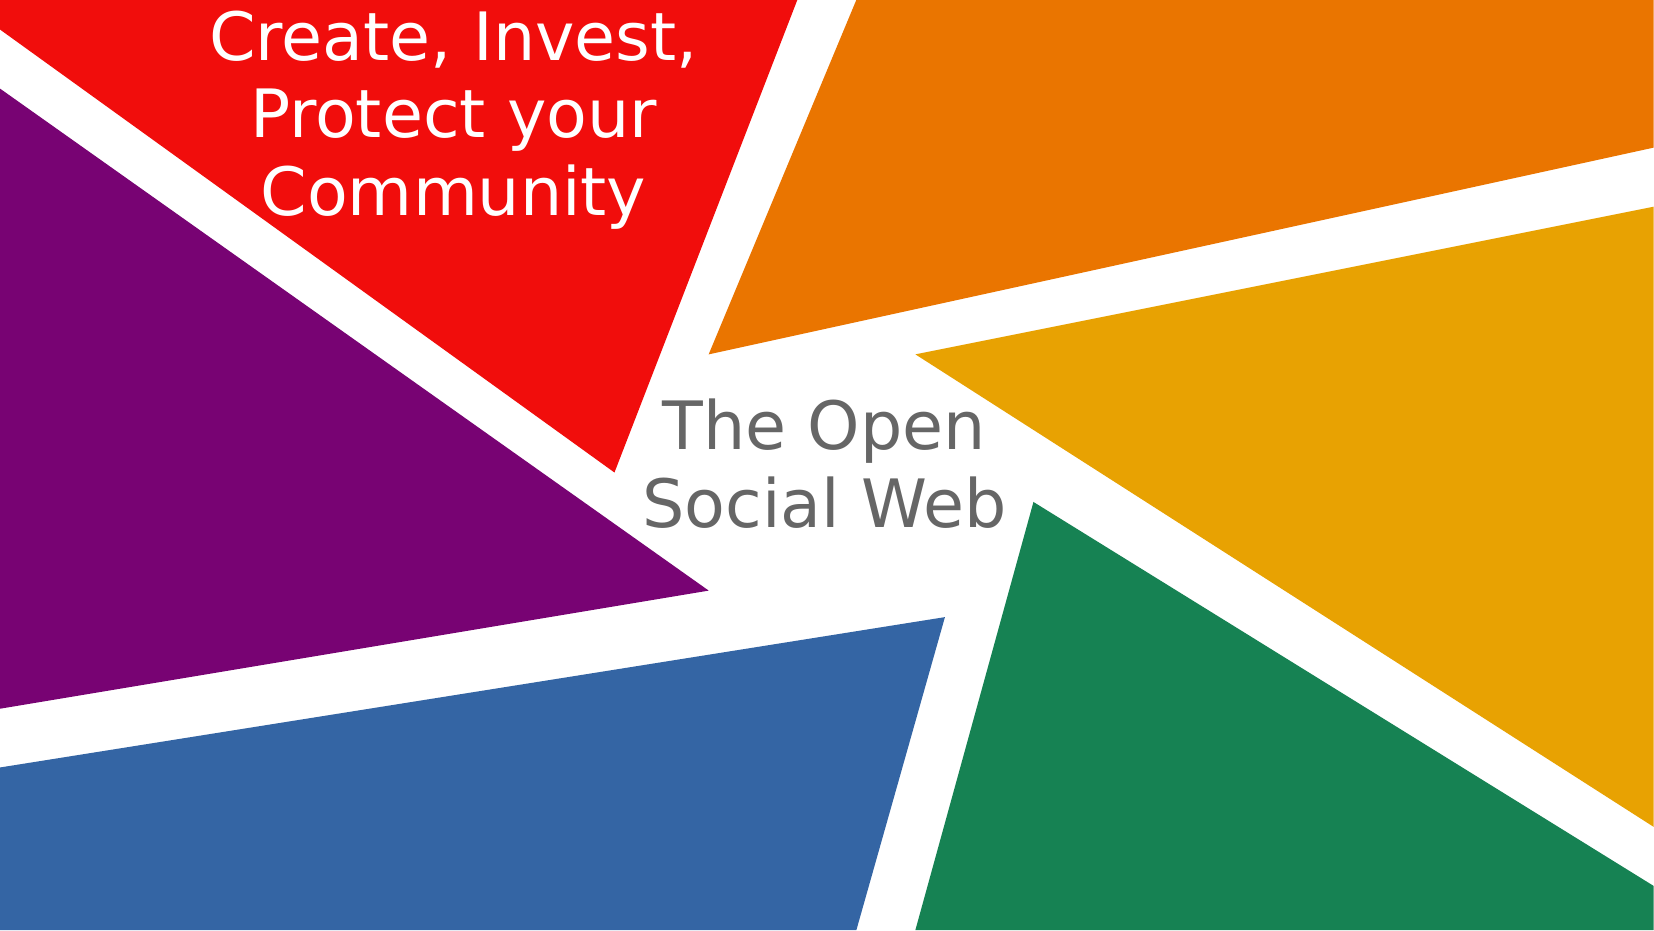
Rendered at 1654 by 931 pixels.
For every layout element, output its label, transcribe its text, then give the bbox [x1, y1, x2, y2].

title Create, Invest, Protect your Community [82, 0, 826, 232]
subtitle The Open Social Web [614, 313, 1035, 618]
